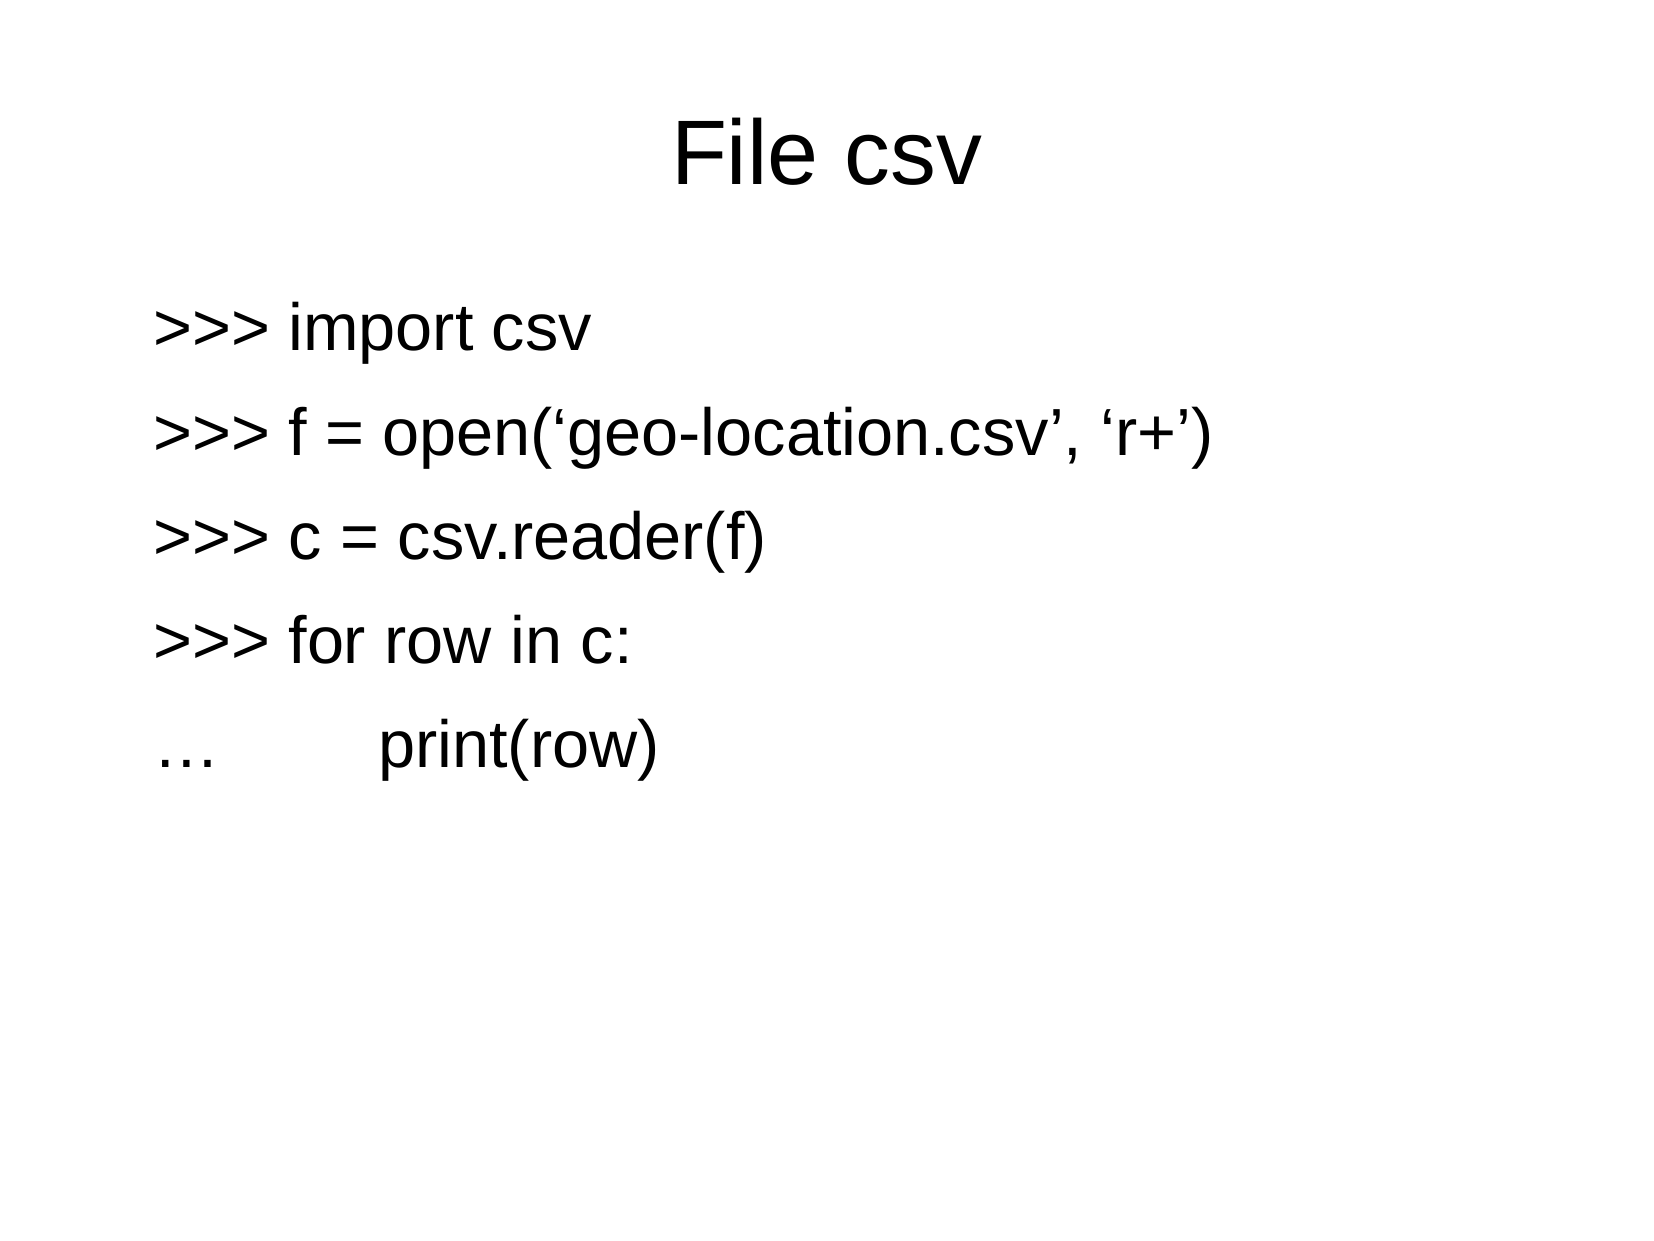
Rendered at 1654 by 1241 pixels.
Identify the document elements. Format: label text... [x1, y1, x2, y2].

title File csv [82, 49, 1571, 257]
list >>> import csv >>> f = open(‘geo-location.csv’, ‘r+’) >>> c = csv.reader(f) >>> for row in c: … print(row) [82, 290, 1571, 1010]
